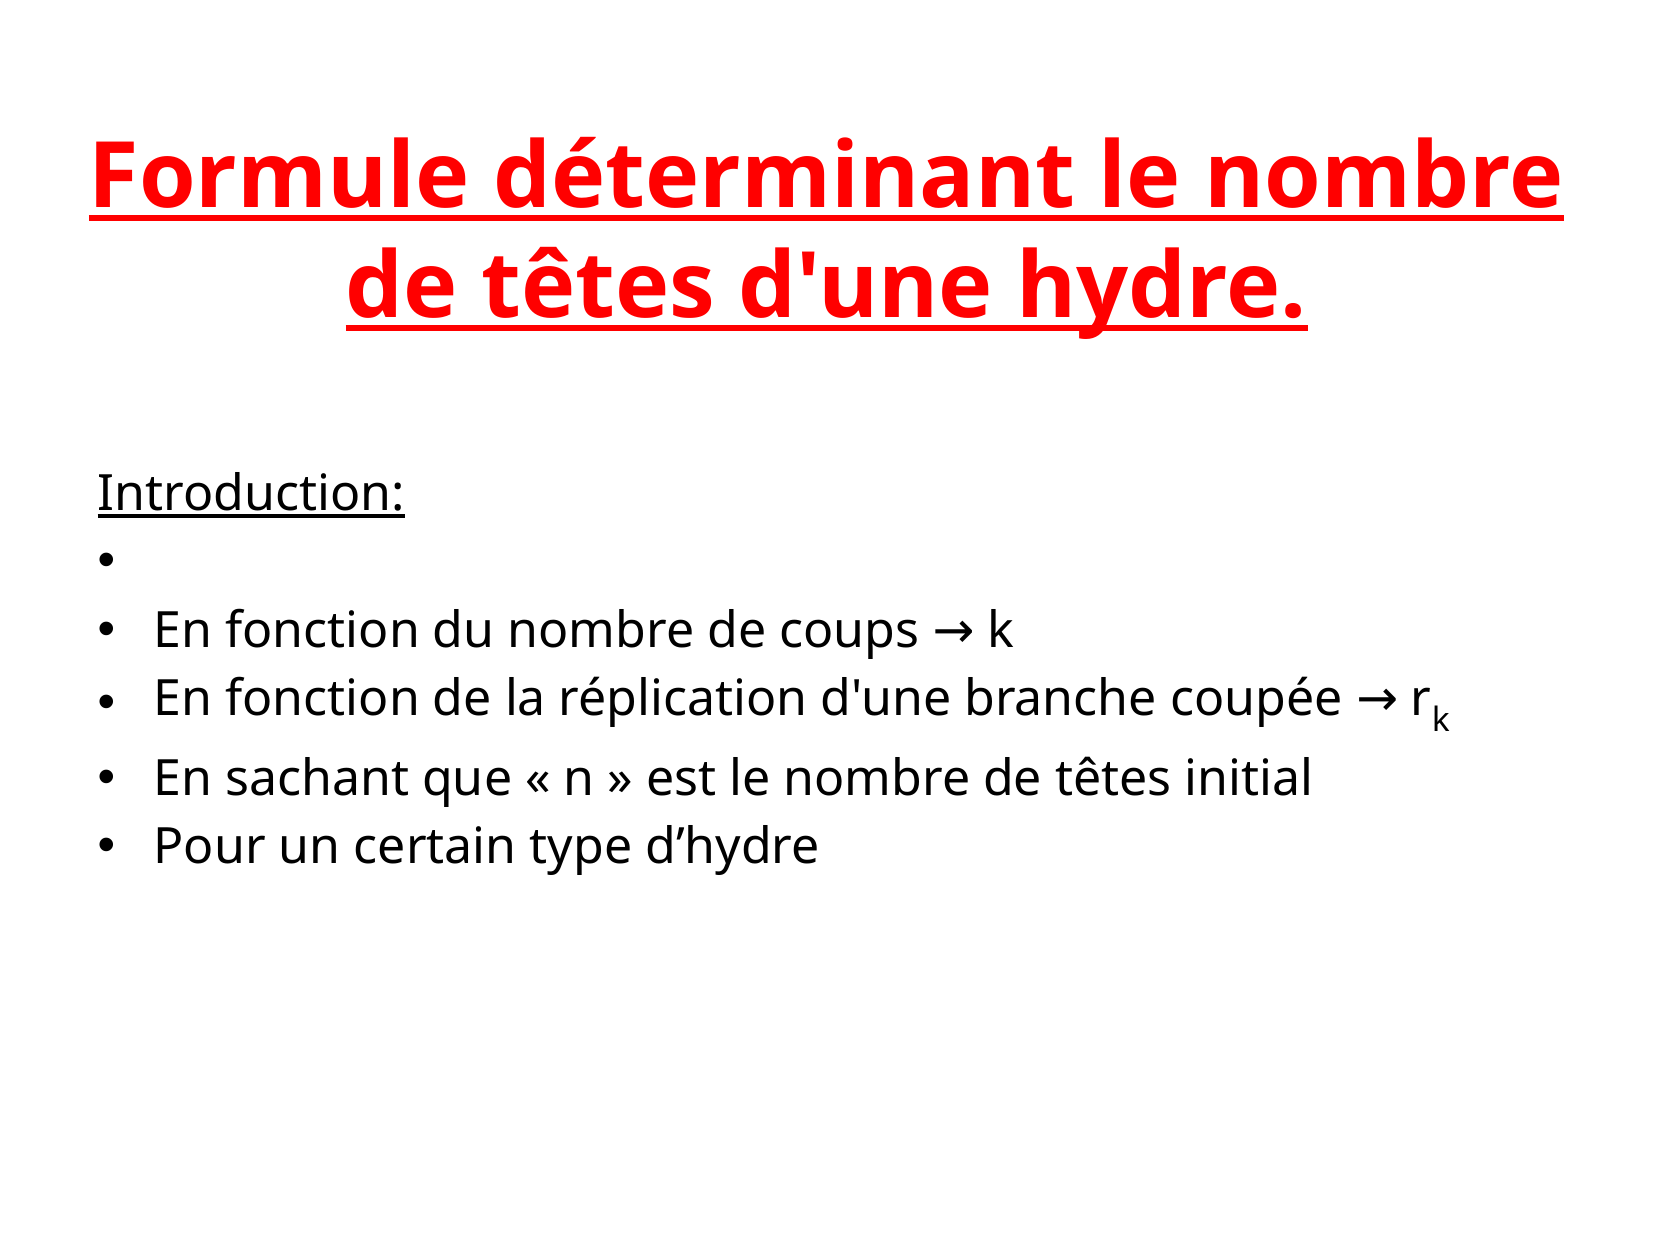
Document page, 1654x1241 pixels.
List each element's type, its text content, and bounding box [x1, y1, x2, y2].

text_box Introduction: En fonction du nombre de coups → k En fonction de la réplication d'une branche coupée → rk En sachant que « n » est le nombre de têtes initial Pour un certain type d’hydre [82, 449, 1429, 876]
title Formule déterminant le nombre de têtes d'une hydre. [82, 116, 1571, 324]
